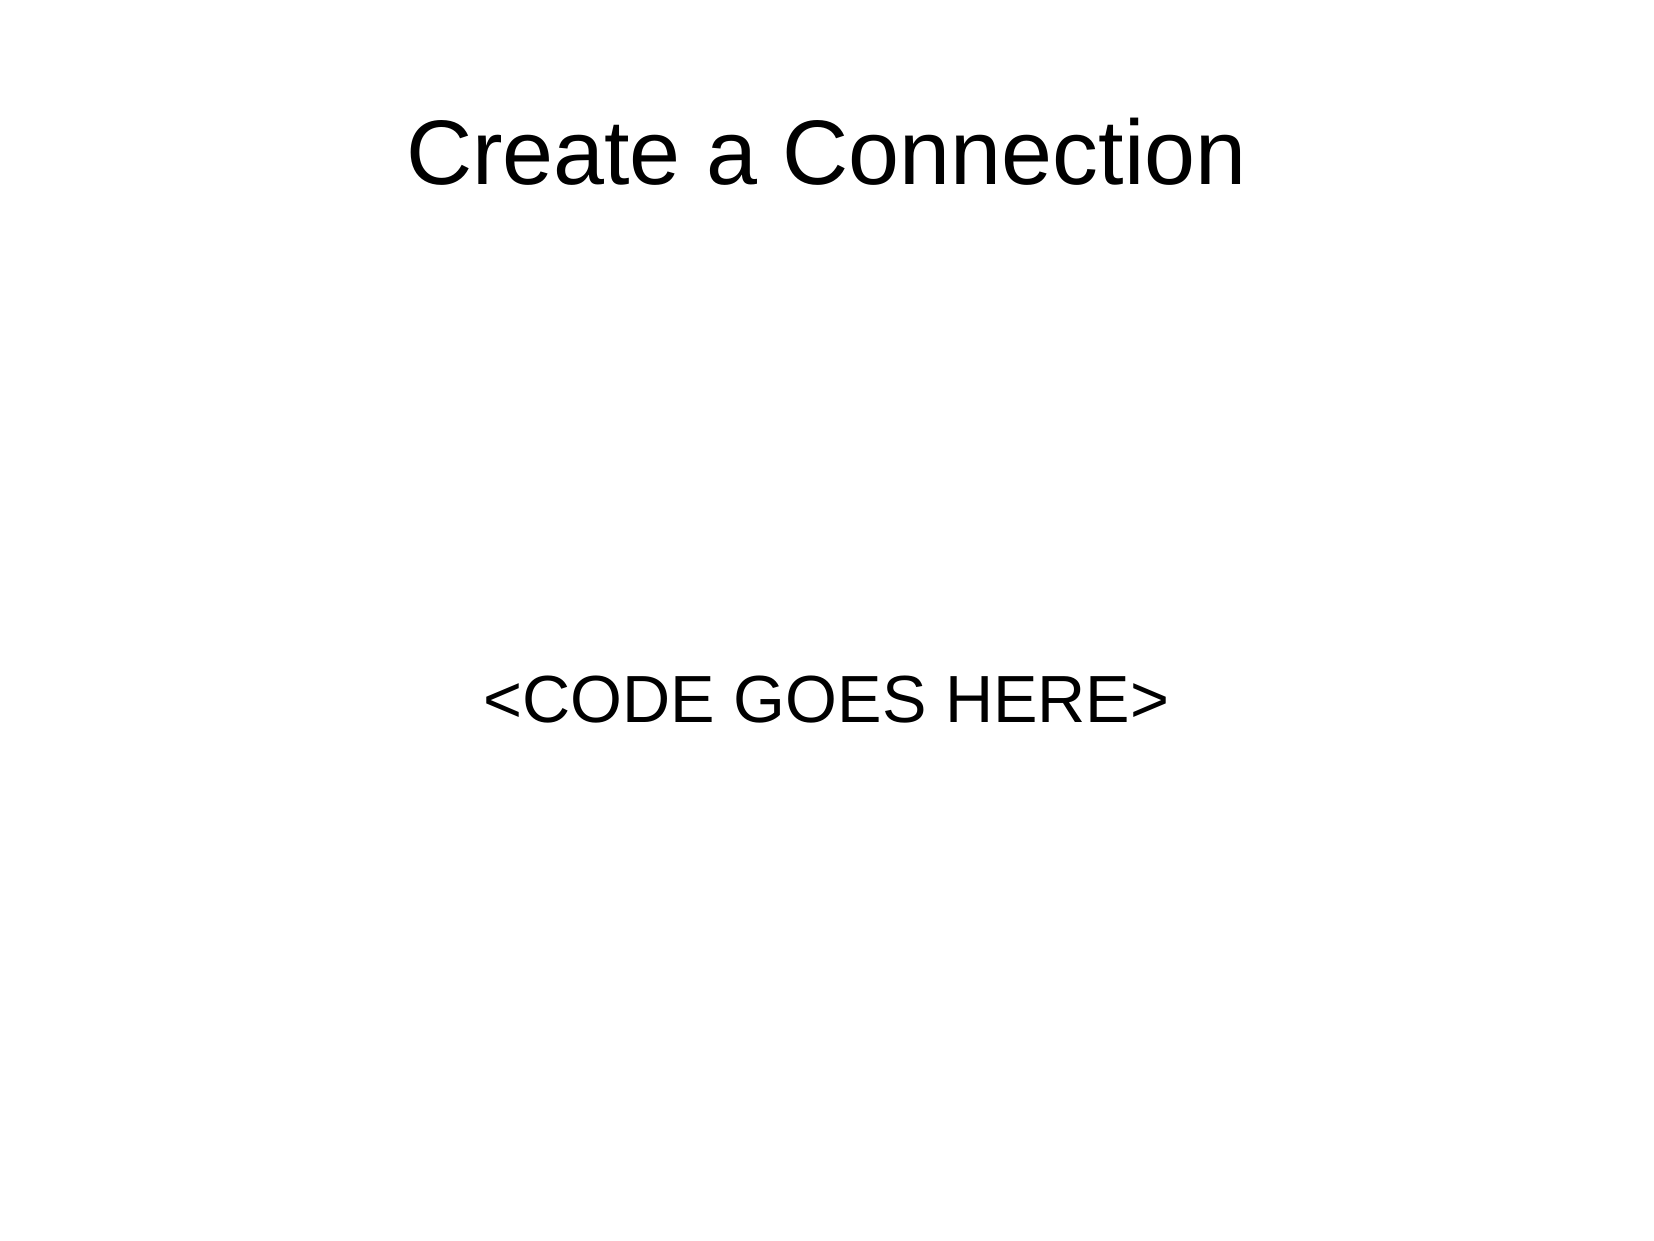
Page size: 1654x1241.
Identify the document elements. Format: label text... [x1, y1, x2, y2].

title Create a Connection [82, 49, 1571, 257]
subtitle <CODE GOES HERE> [82, 297, 1571, 1102]
